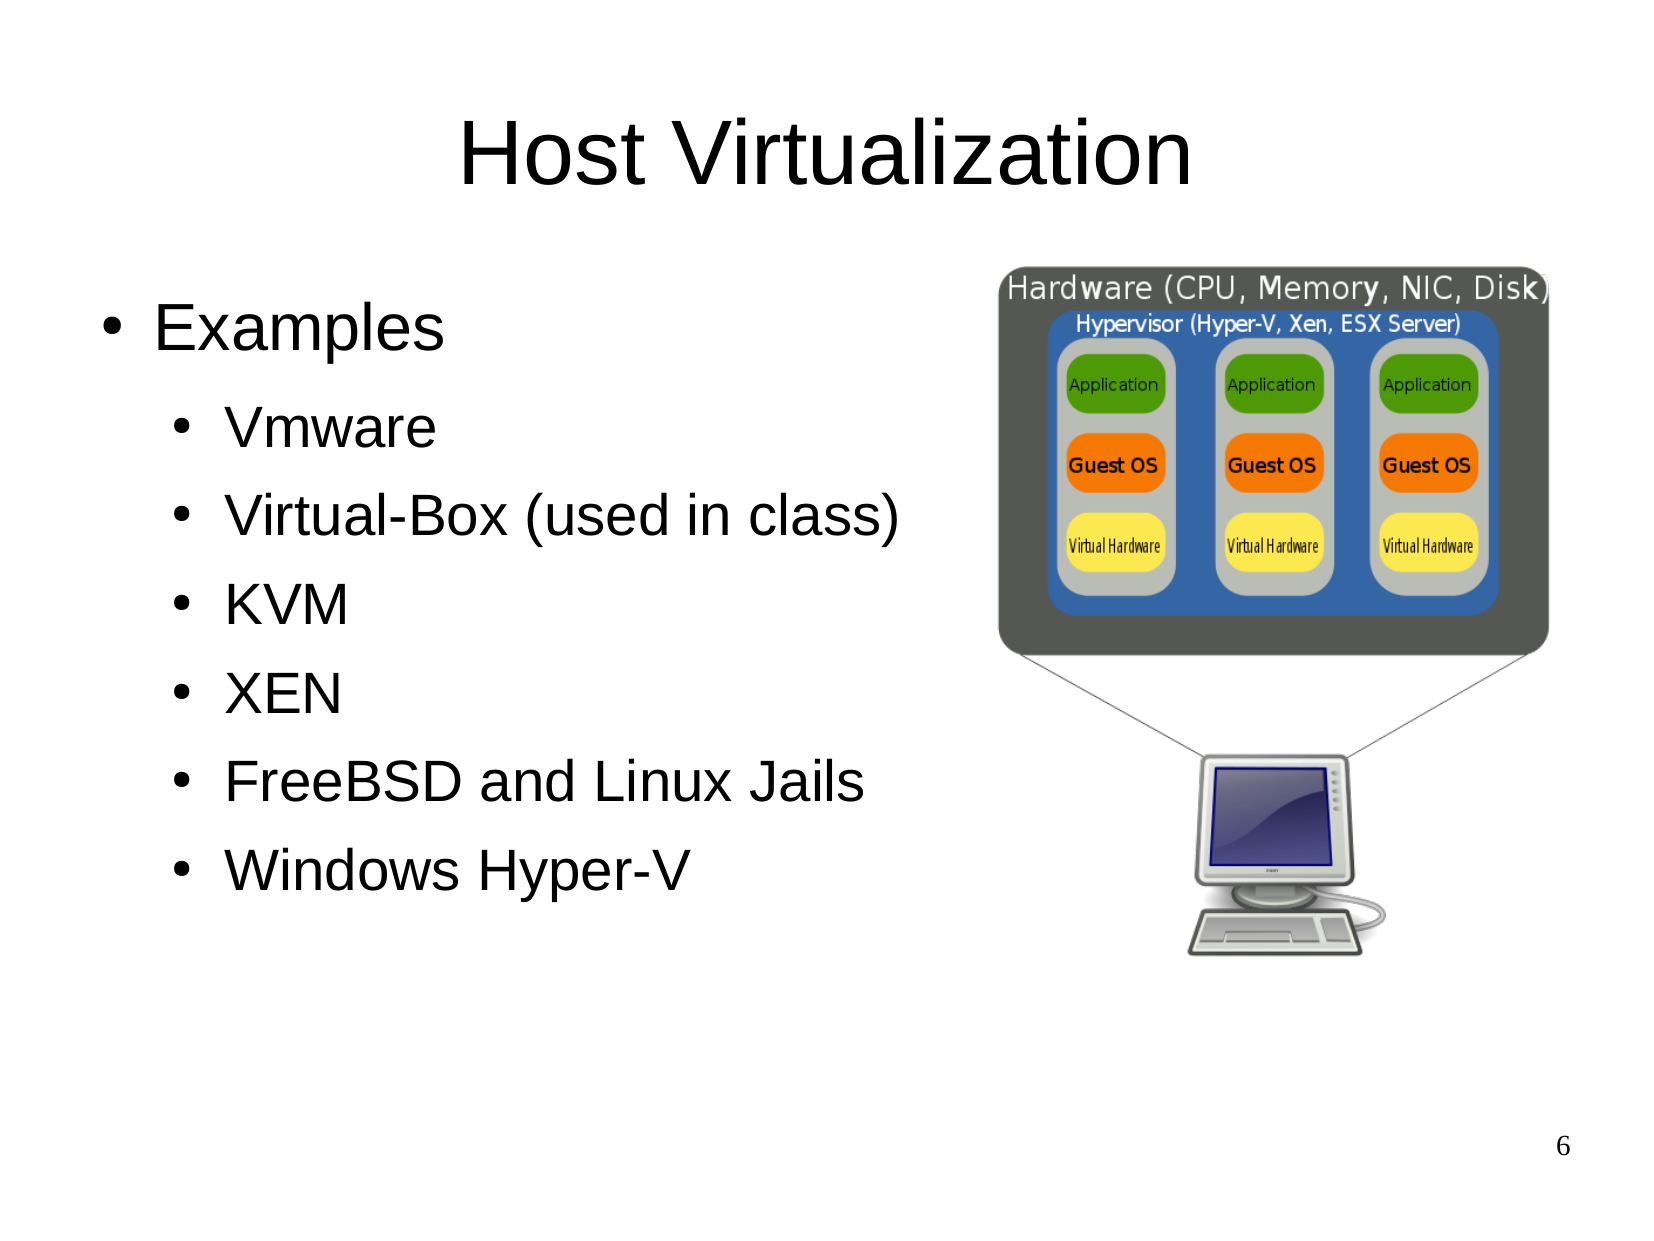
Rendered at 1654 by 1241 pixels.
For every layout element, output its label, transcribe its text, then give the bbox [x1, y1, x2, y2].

list Examples Vmware Virtual-Box (used in class) KVM XEN FreeBSD and Linux Jails Windows Hyper-V [82, 290, 1571, 1109]
title Host Virtualization [82, 49, 1571, 257]
picture [978, 251, 1564, 1020]
